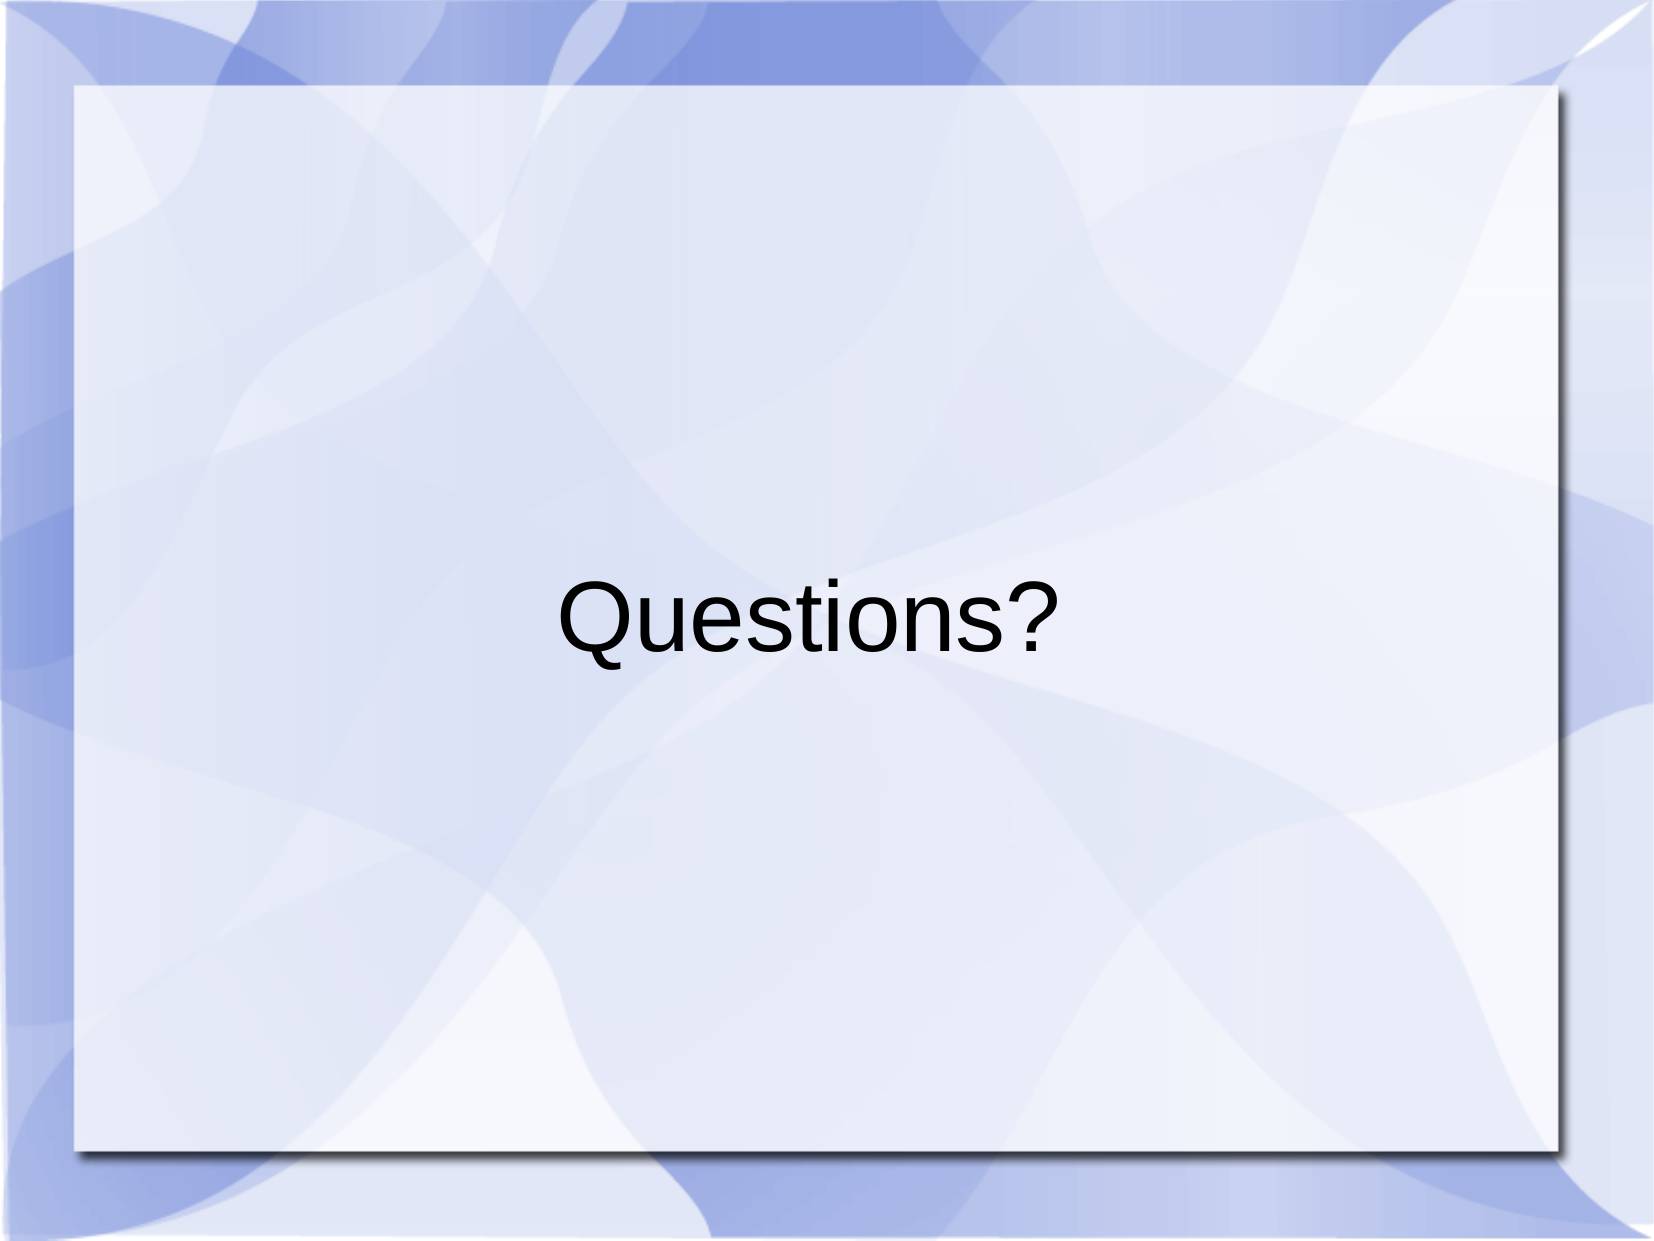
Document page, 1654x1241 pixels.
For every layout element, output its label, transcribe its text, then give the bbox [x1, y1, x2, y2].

picture [0, 0, 1654, 1241]
subtitle Questions? [82, 98, 1536, 1136]
